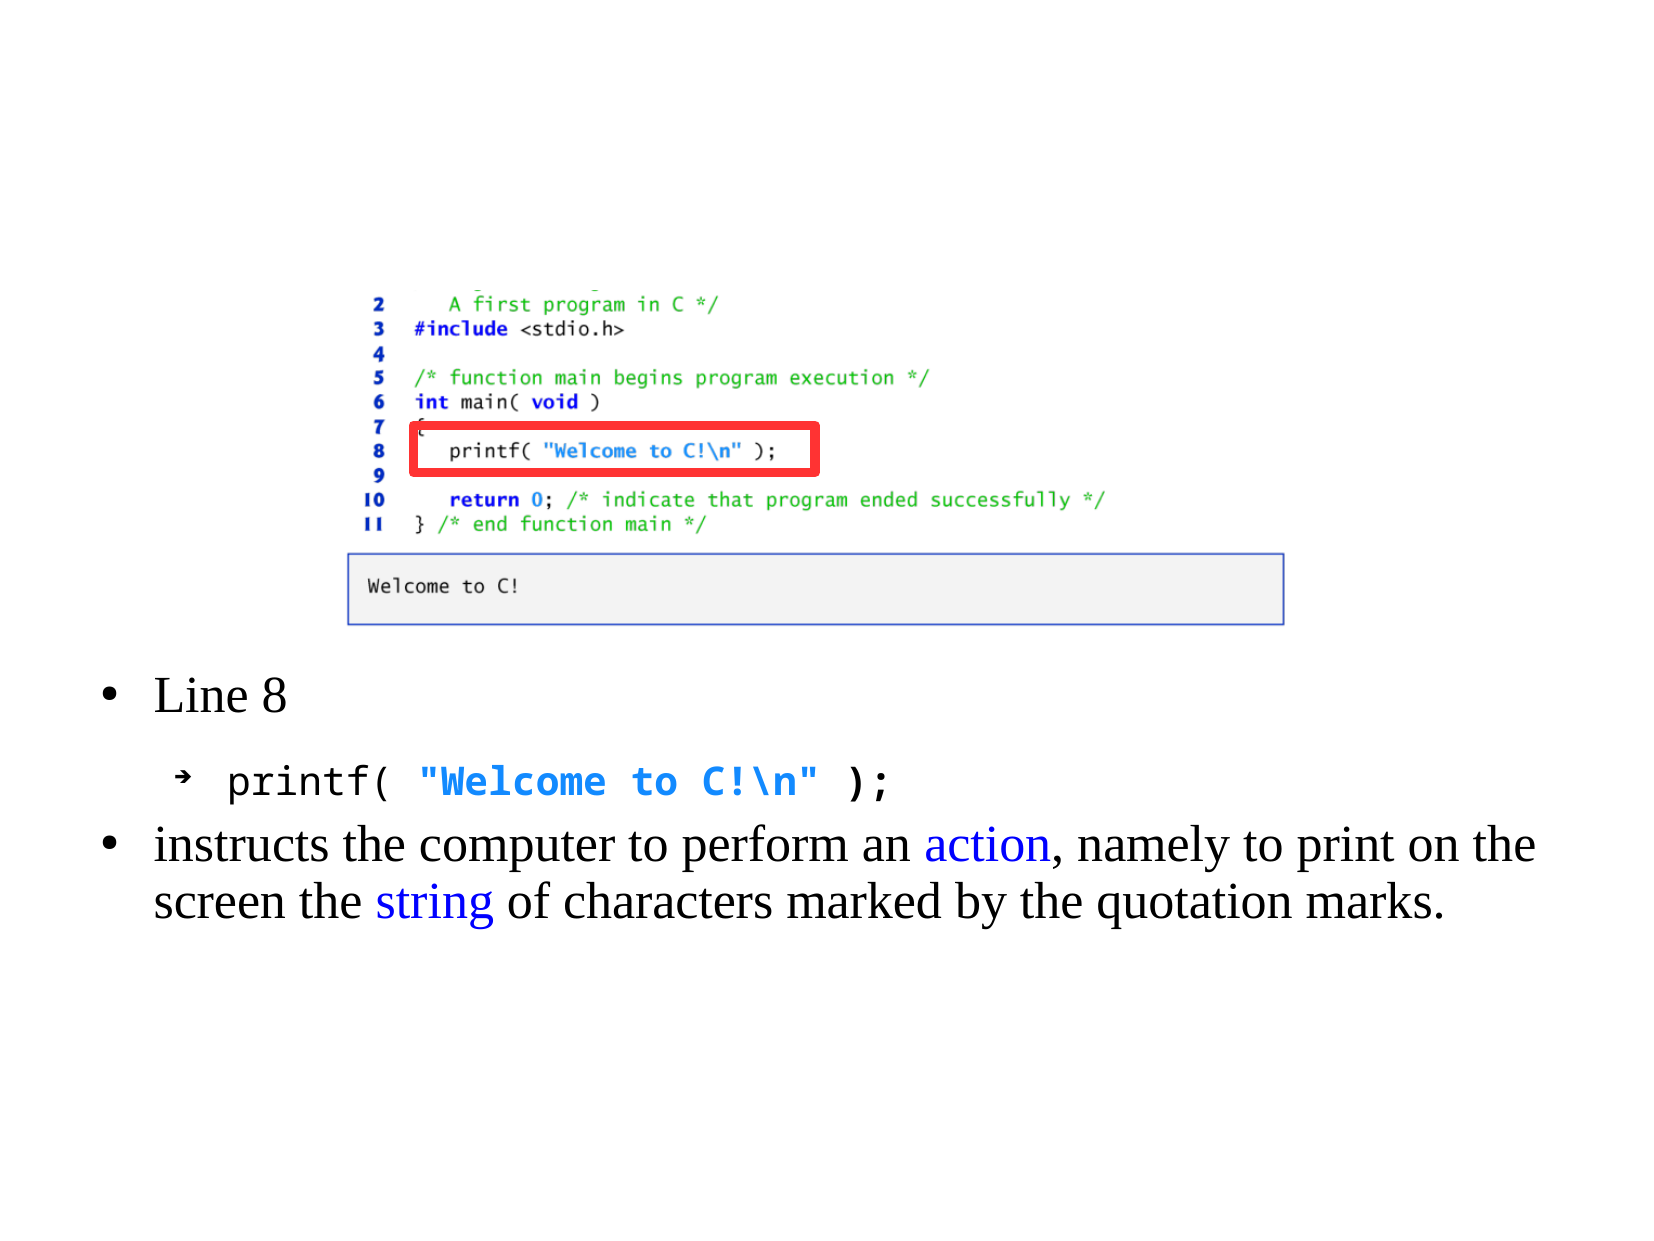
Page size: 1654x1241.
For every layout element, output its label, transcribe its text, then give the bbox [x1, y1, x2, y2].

list Line 8 printf( "Welcome to C!\n" ); instructs the computer to perform an action, namely to print on the screen the string of characters marked by the quotation marks. [82, 665, 1571, 1009]
picture [327, 290, 1326, 634]
